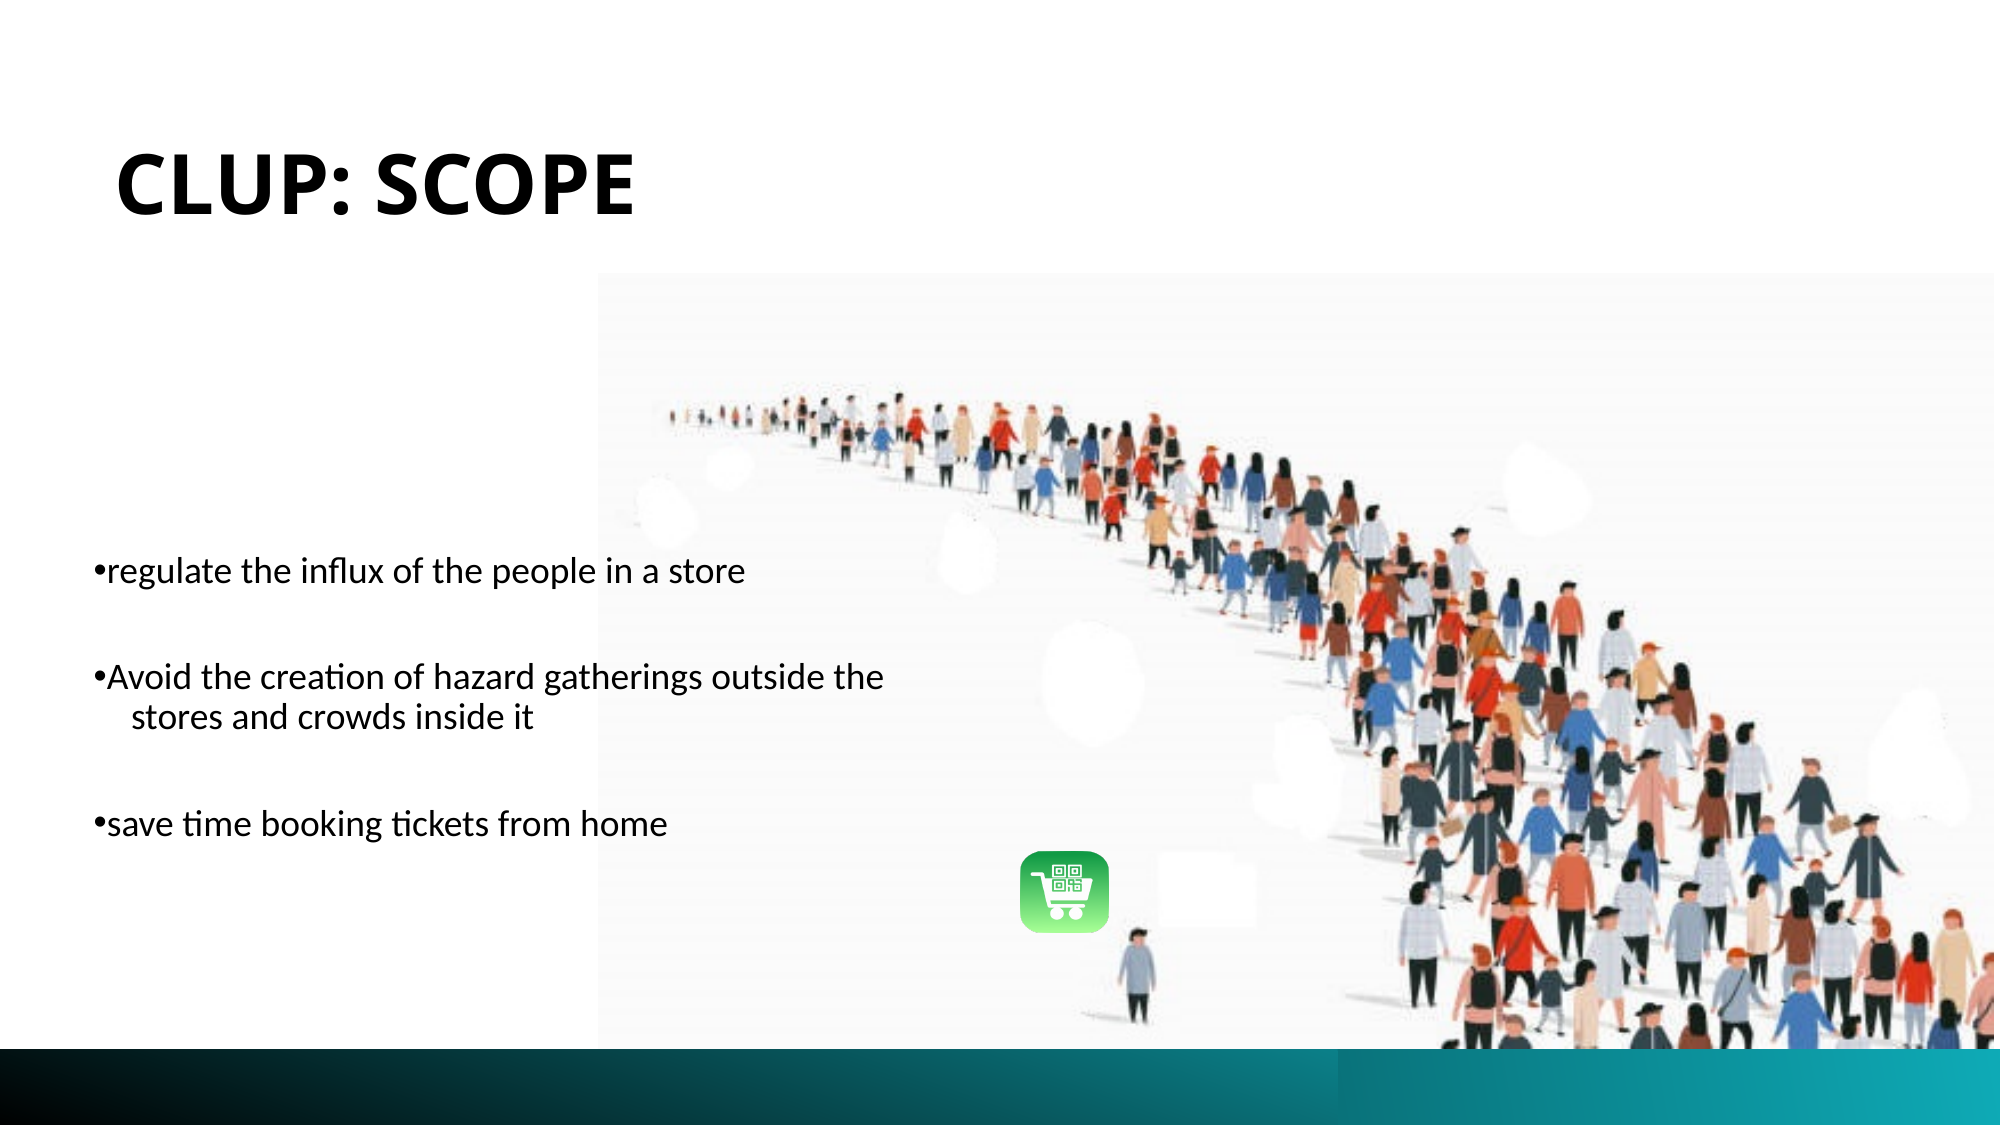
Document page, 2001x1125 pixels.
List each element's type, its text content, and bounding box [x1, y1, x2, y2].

text_box [0, 0, 2000, 1125]
text_box regulate the influx of the people in a store Avoid the creation of hazard gatherings outside the stores and crowds inside it save time booking tickets from home [78, 543, 1033, 1112]
picture [598, 273, 1994, 1049]
title Clup: scope [100, 124, 1054, 240]
